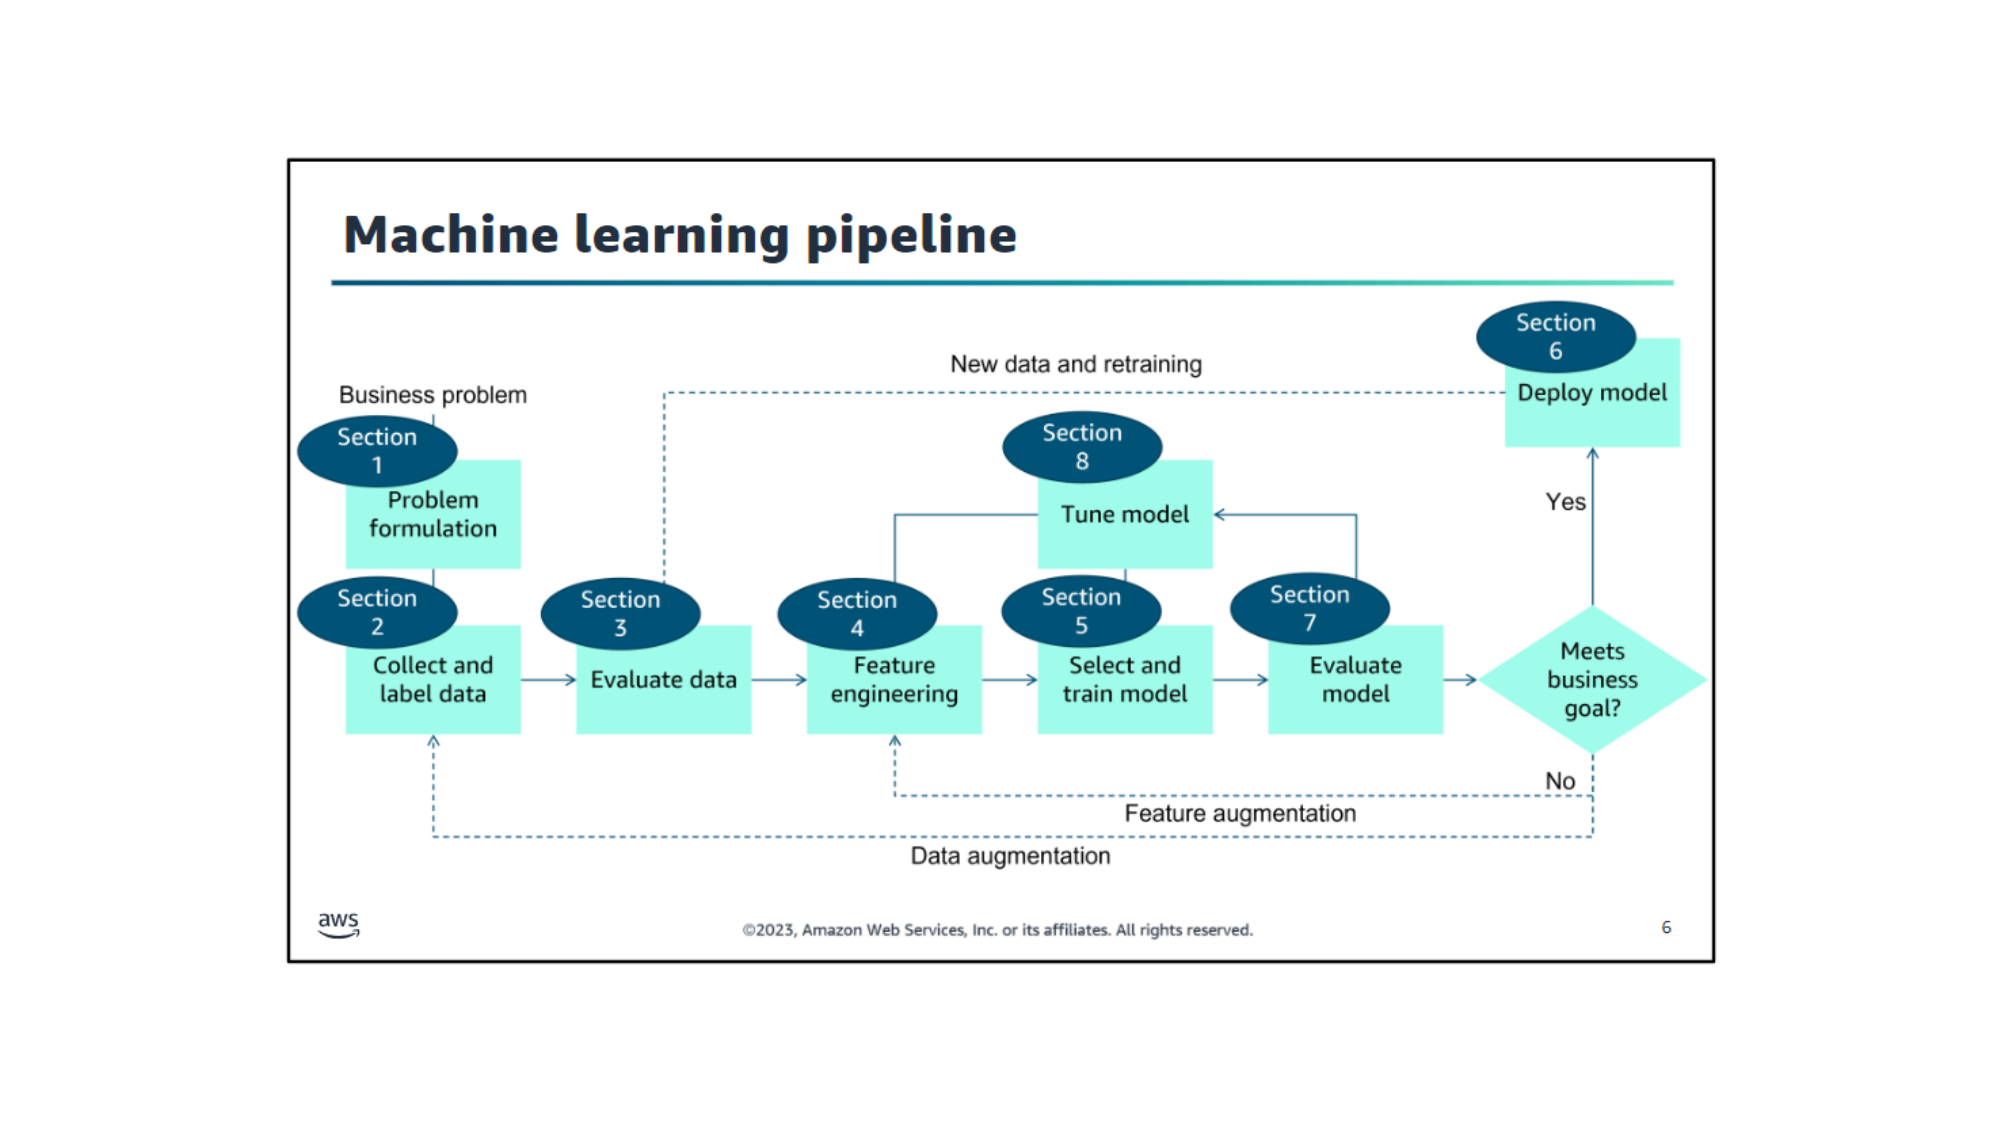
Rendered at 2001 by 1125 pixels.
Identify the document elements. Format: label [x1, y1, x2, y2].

picture [278, 151, 1722, 974]
